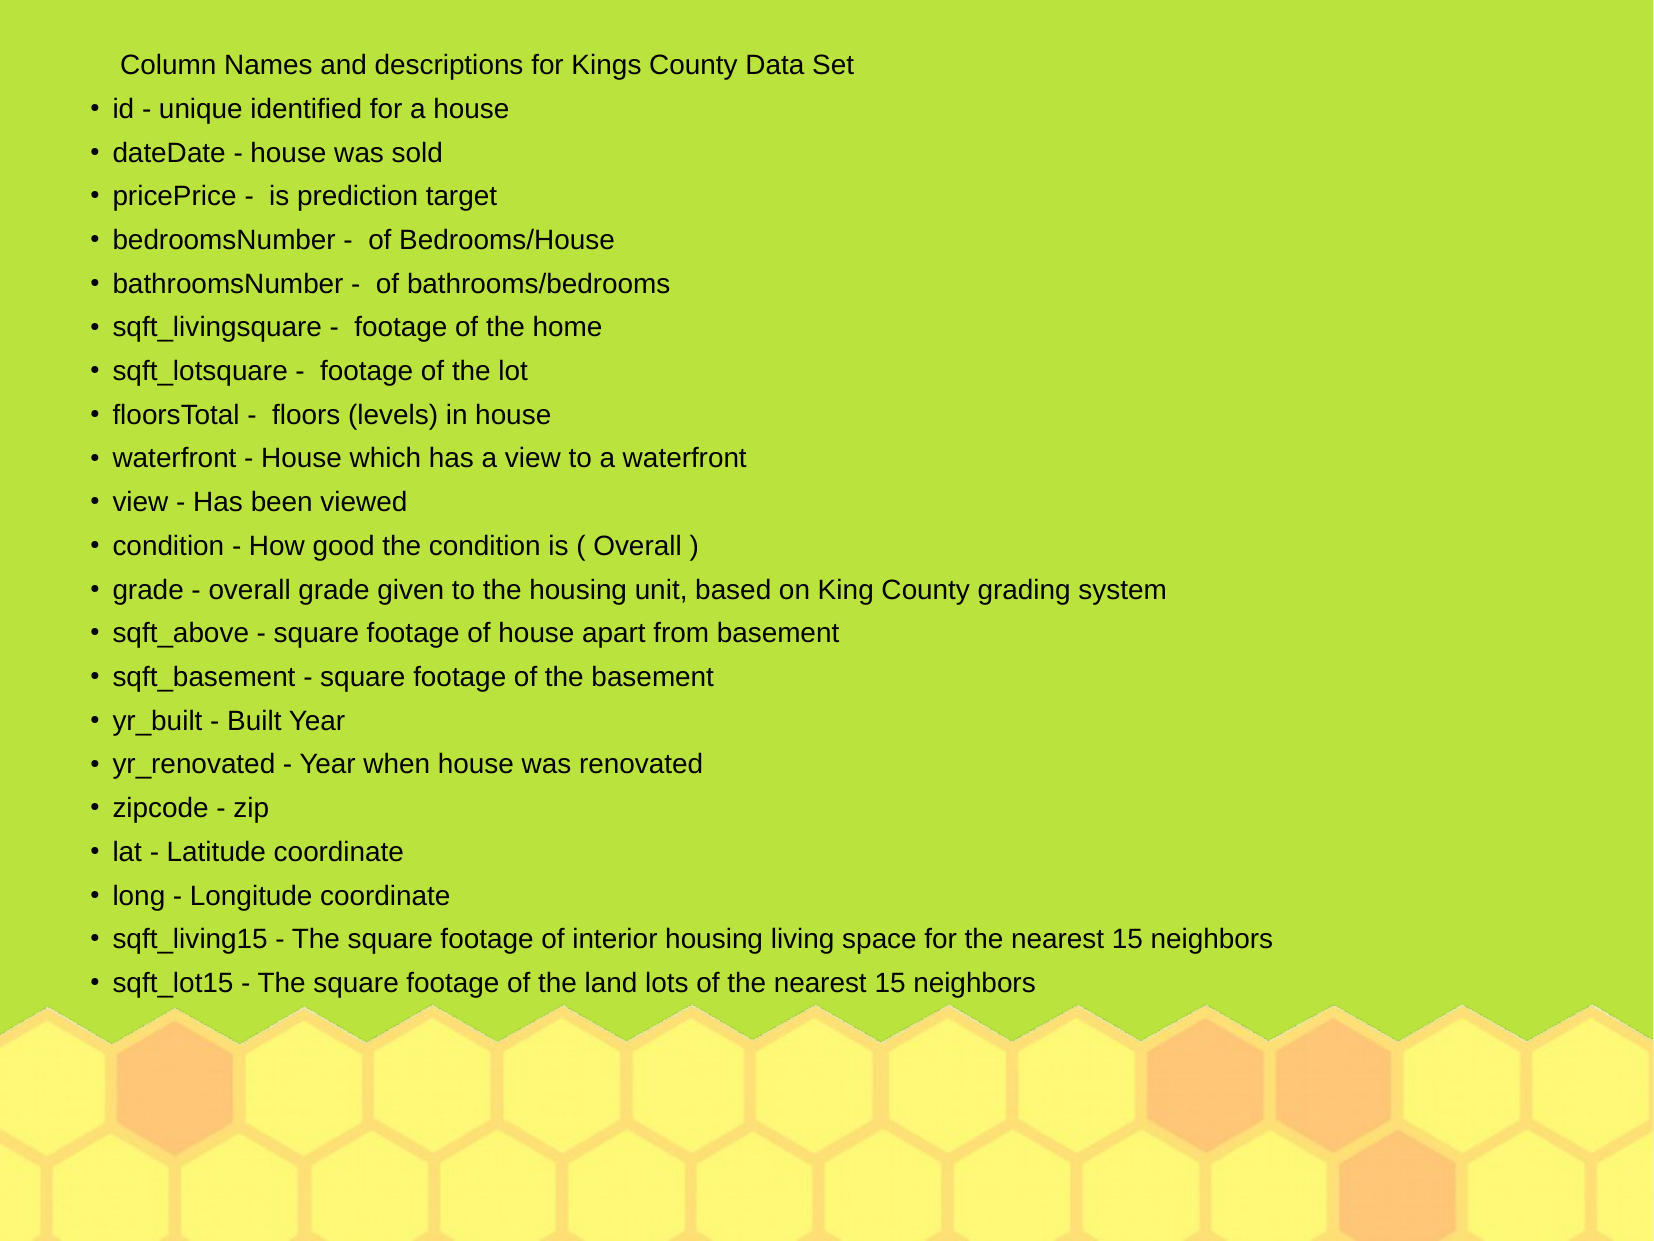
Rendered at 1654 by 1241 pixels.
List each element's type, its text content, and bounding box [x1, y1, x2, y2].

list Column Names and descriptions for Kings County Data Set id - unique identified for a house dateDate - house was sold pricePrice - is prediction target bedroomsNumber - of Bedrooms/House bathroomsNumber - of bathrooms/bedrooms sqft_livingsquare - footage of the home sqft_lotsquare - footage of the lot floorsTotal - floors (levels) in house waterfront - House which has a view to a waterfront view - Has been viewed condition - How good the condition is ( Overall ) grade - overall grade given to the housing unit, based on King County grading system sqft_above - square footage of house apart from basement sqft_basement - square footage of the basement yr_built - Built Year yr_renovated - Year when house was renovated zipcode - zip lat - Latitude coordinate long - Longitude coordinate sqft_living15 - The square footage of interior housing living space for the nearest 15 neighbors sqft_lot15 - The square footage of the land lots of the nearest 15 neighbors [82, 49, 1571, 1010]
picture [0, 1001, 1654, 1241]
